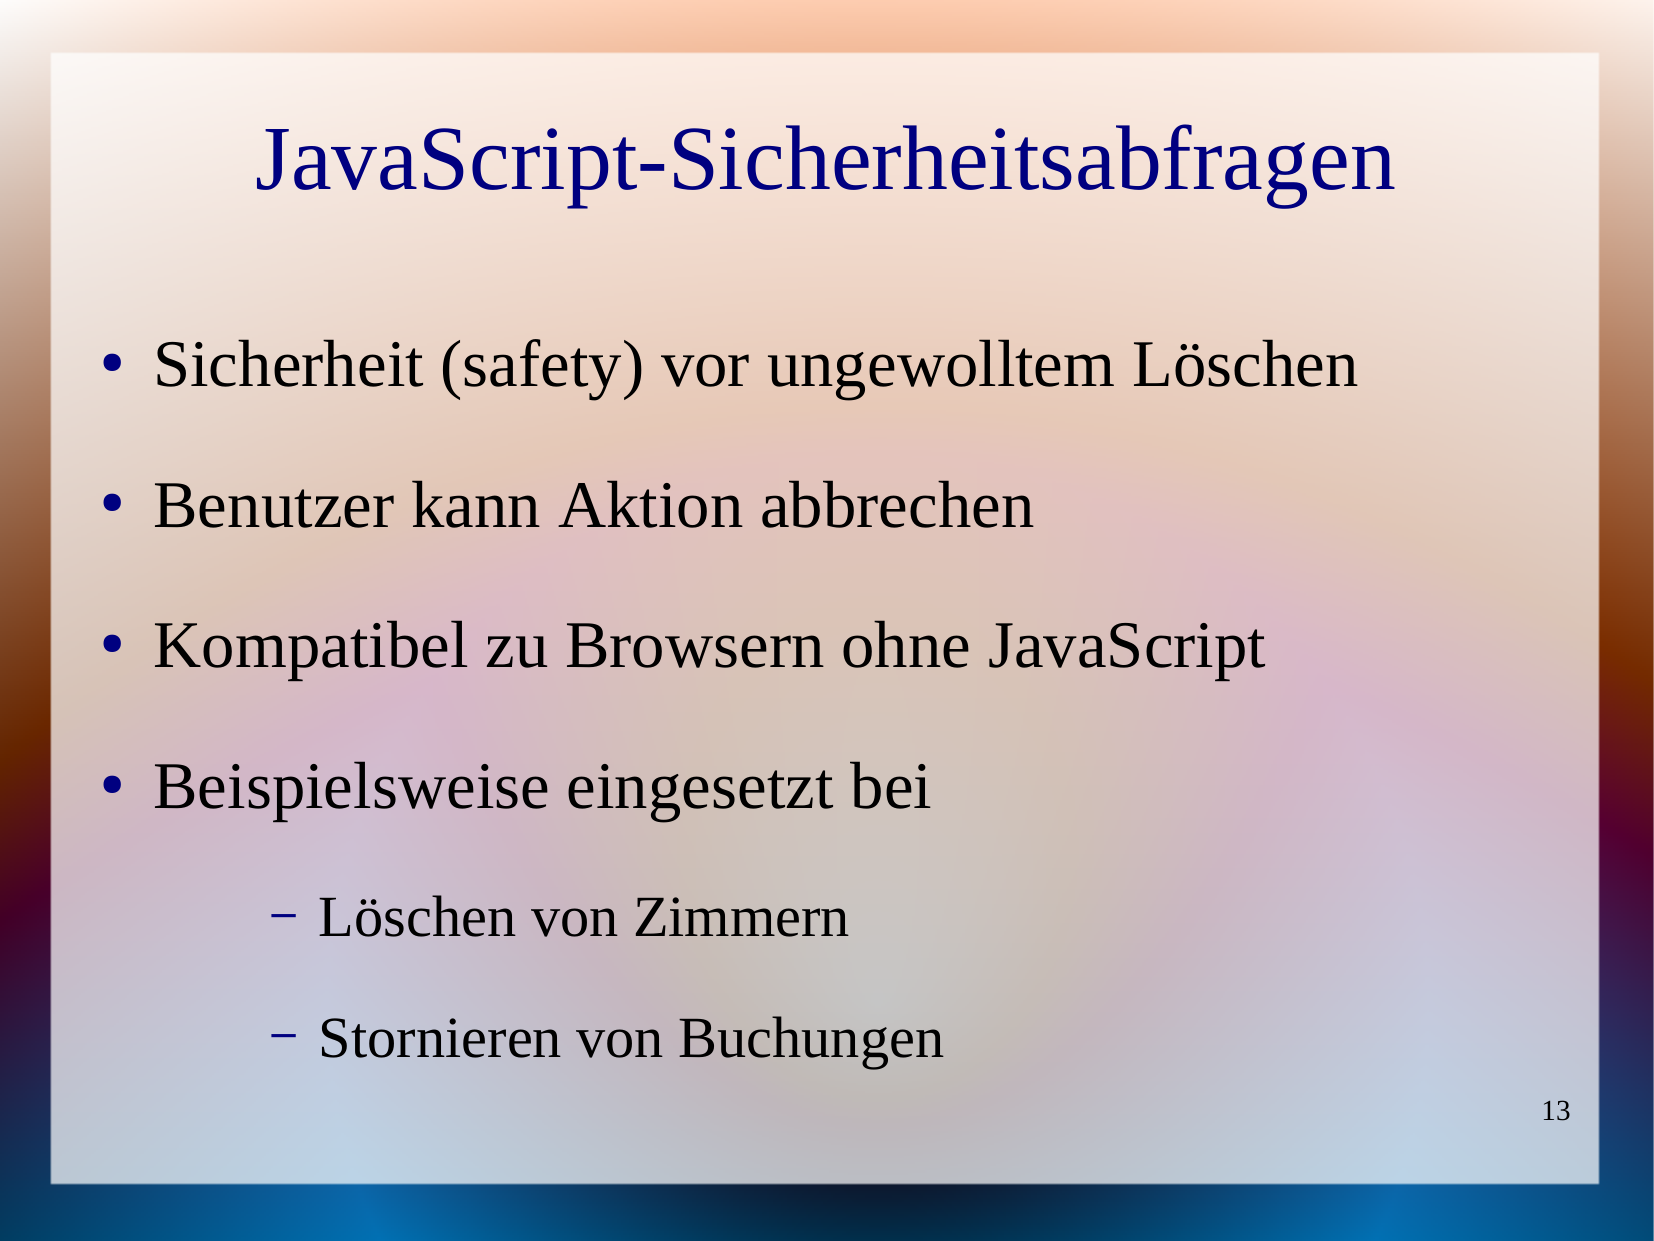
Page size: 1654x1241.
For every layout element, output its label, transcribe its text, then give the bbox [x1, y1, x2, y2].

title JavaScript-Sicherheitsabfragen [82, 55, 1571, 263]
picture [0, 0, 1654, 1241]
list Sicherheit (safety) vor ungewolltem Löschen Benutzer kann Aktion abbrechen Kompatibel zu Browsern ohne JavaScript Beispielsweise eingesetzt bei Löschen von Zimmern Stornieren von Buchungen [82, 290, 1571, 1109]
